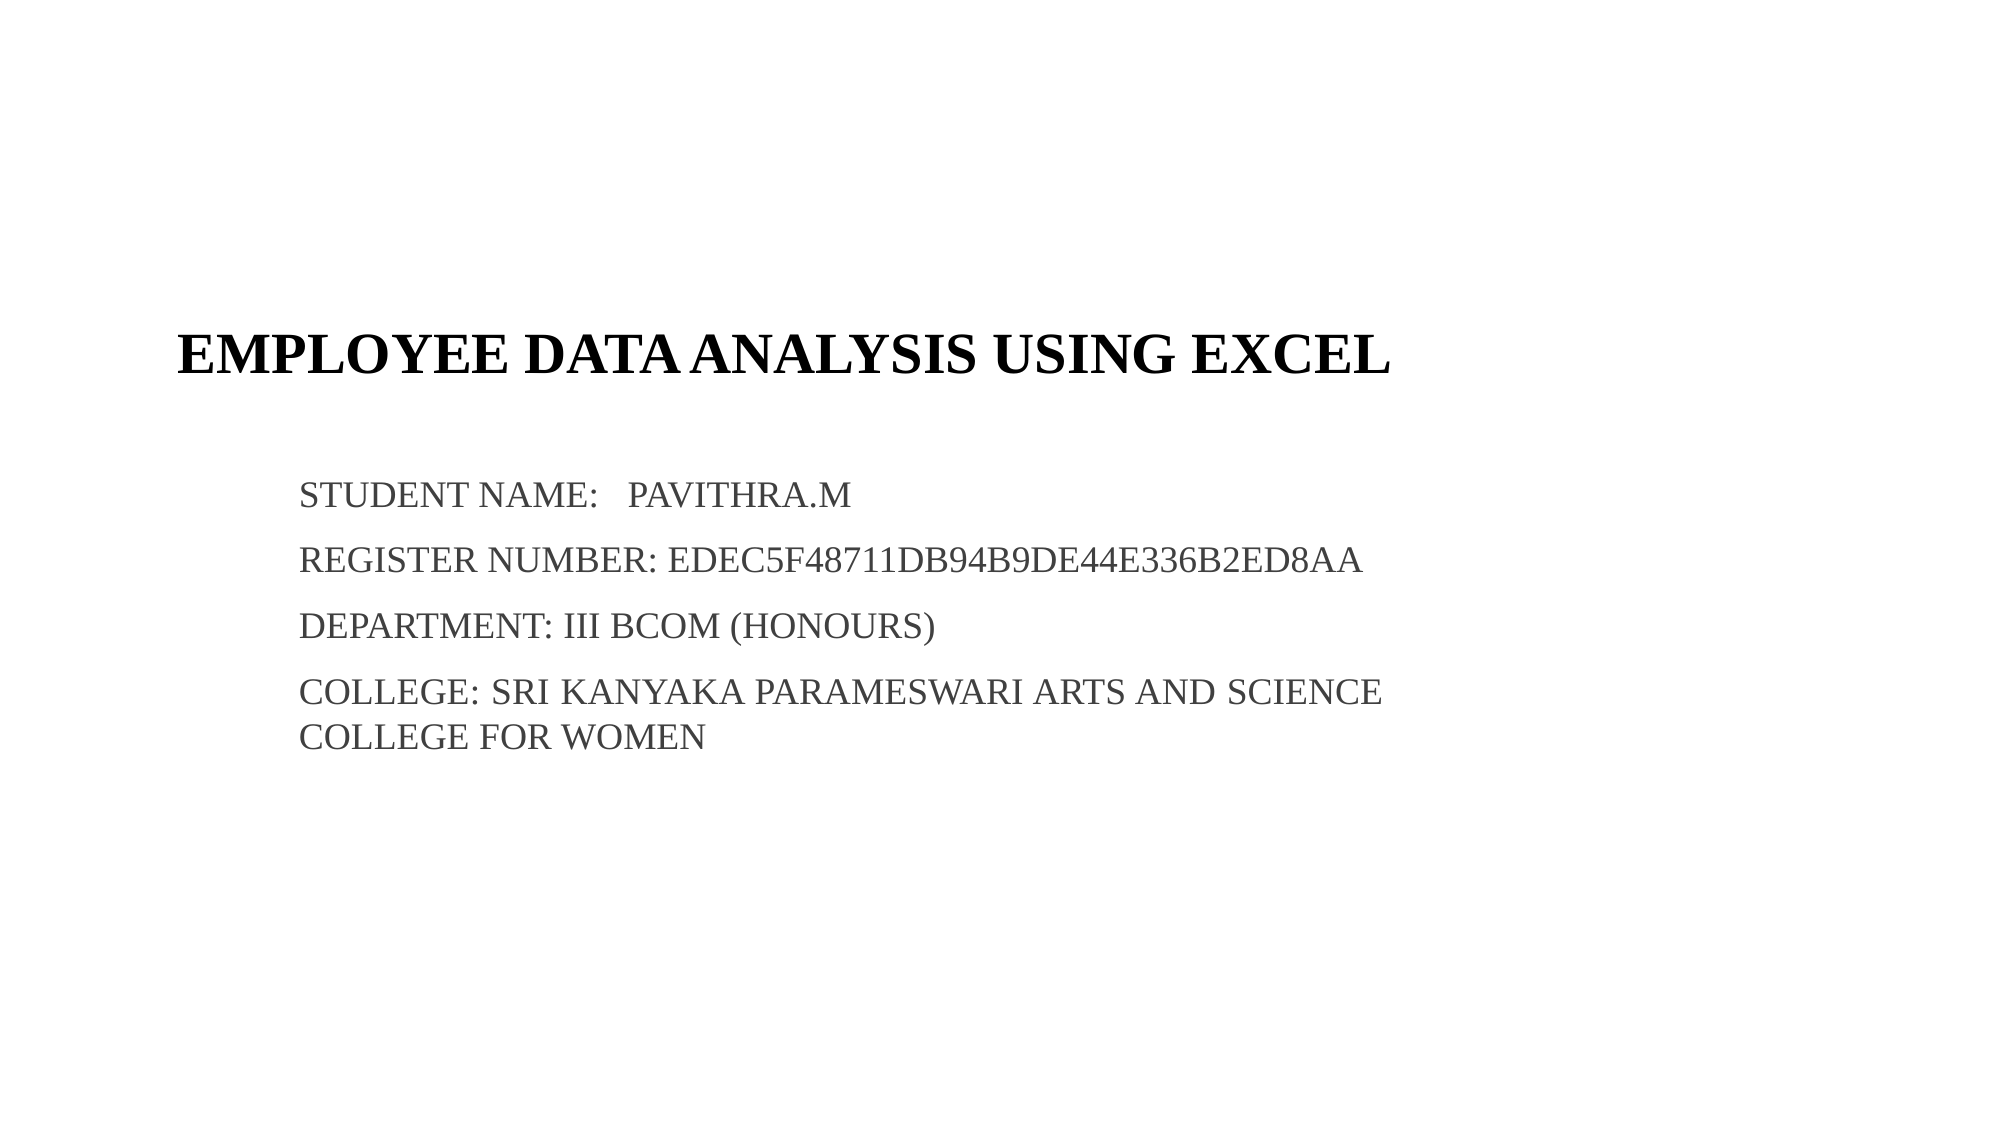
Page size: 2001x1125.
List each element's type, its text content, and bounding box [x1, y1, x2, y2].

list STUDENT NAME: PAVITHRA.M REGISTER NUMBER: EDEC5F48711DB94B9DE44E336B2ED8AA DEPARTMENT: III BCOM (HONOURS) COLLEGE: SRI KANYAKA PARAMESWARI ARTS AND SCIENCE COLLEGE FOR WOMEN [283, 264, 1522, 992]
title EMPLOYEE DATA ANALYSIS USING EXCEL [162, 167, 1522, 463]
